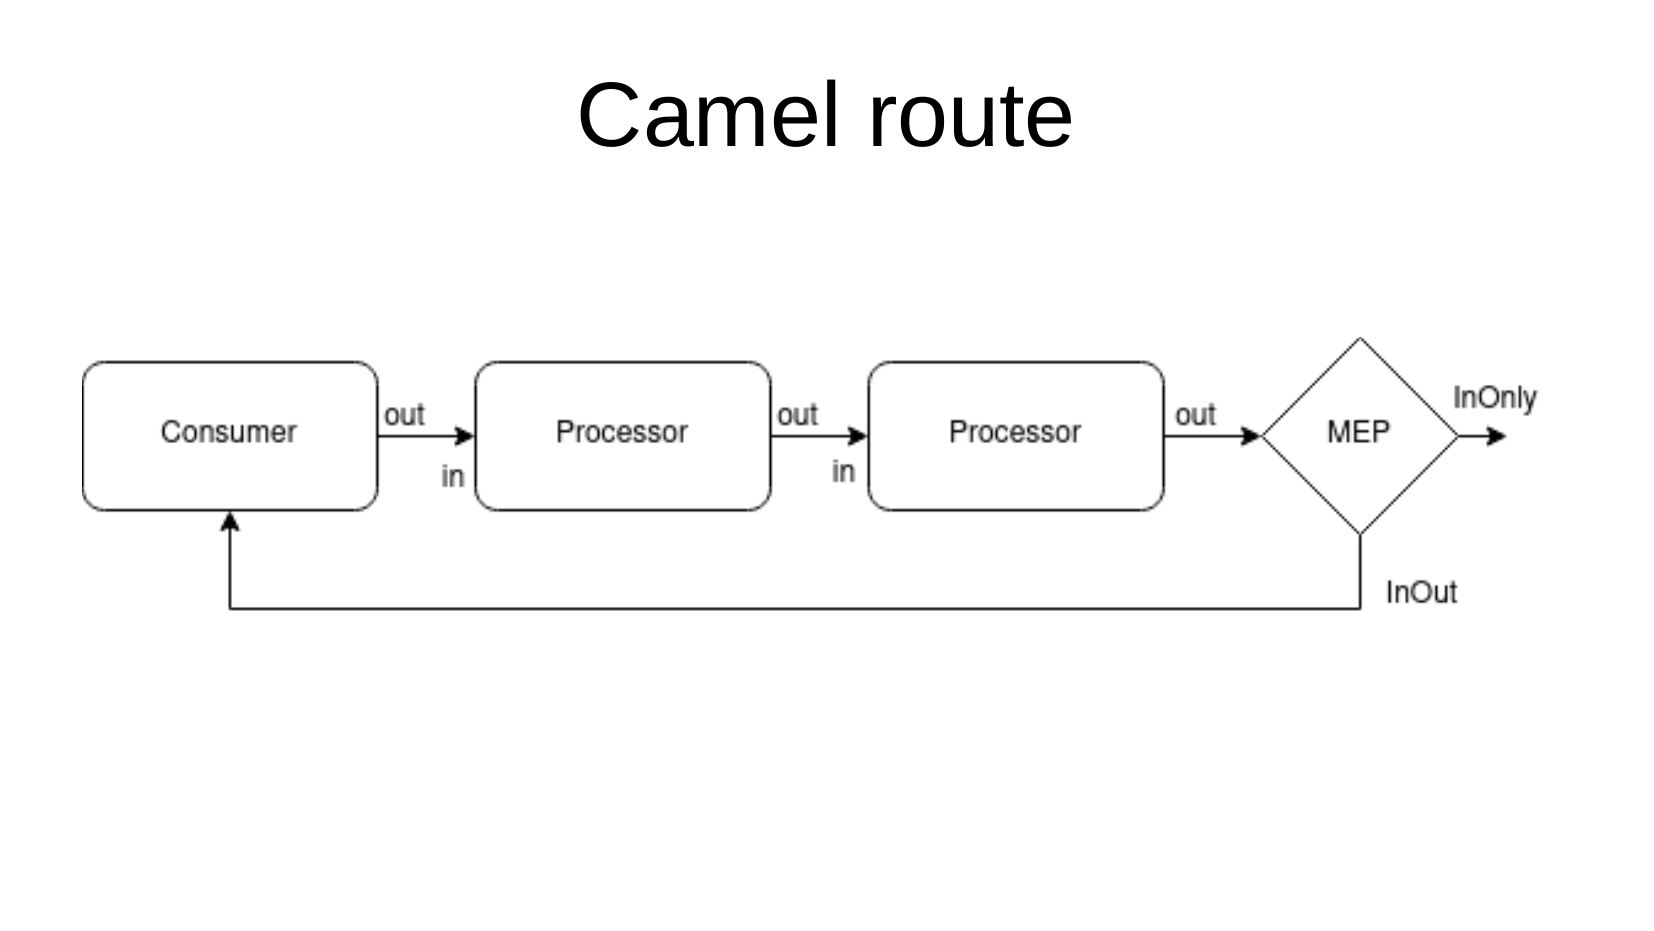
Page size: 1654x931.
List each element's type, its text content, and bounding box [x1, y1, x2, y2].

title Camel route [82, 37, 1571, 193]
picture [82, 337, 1571, 638]
